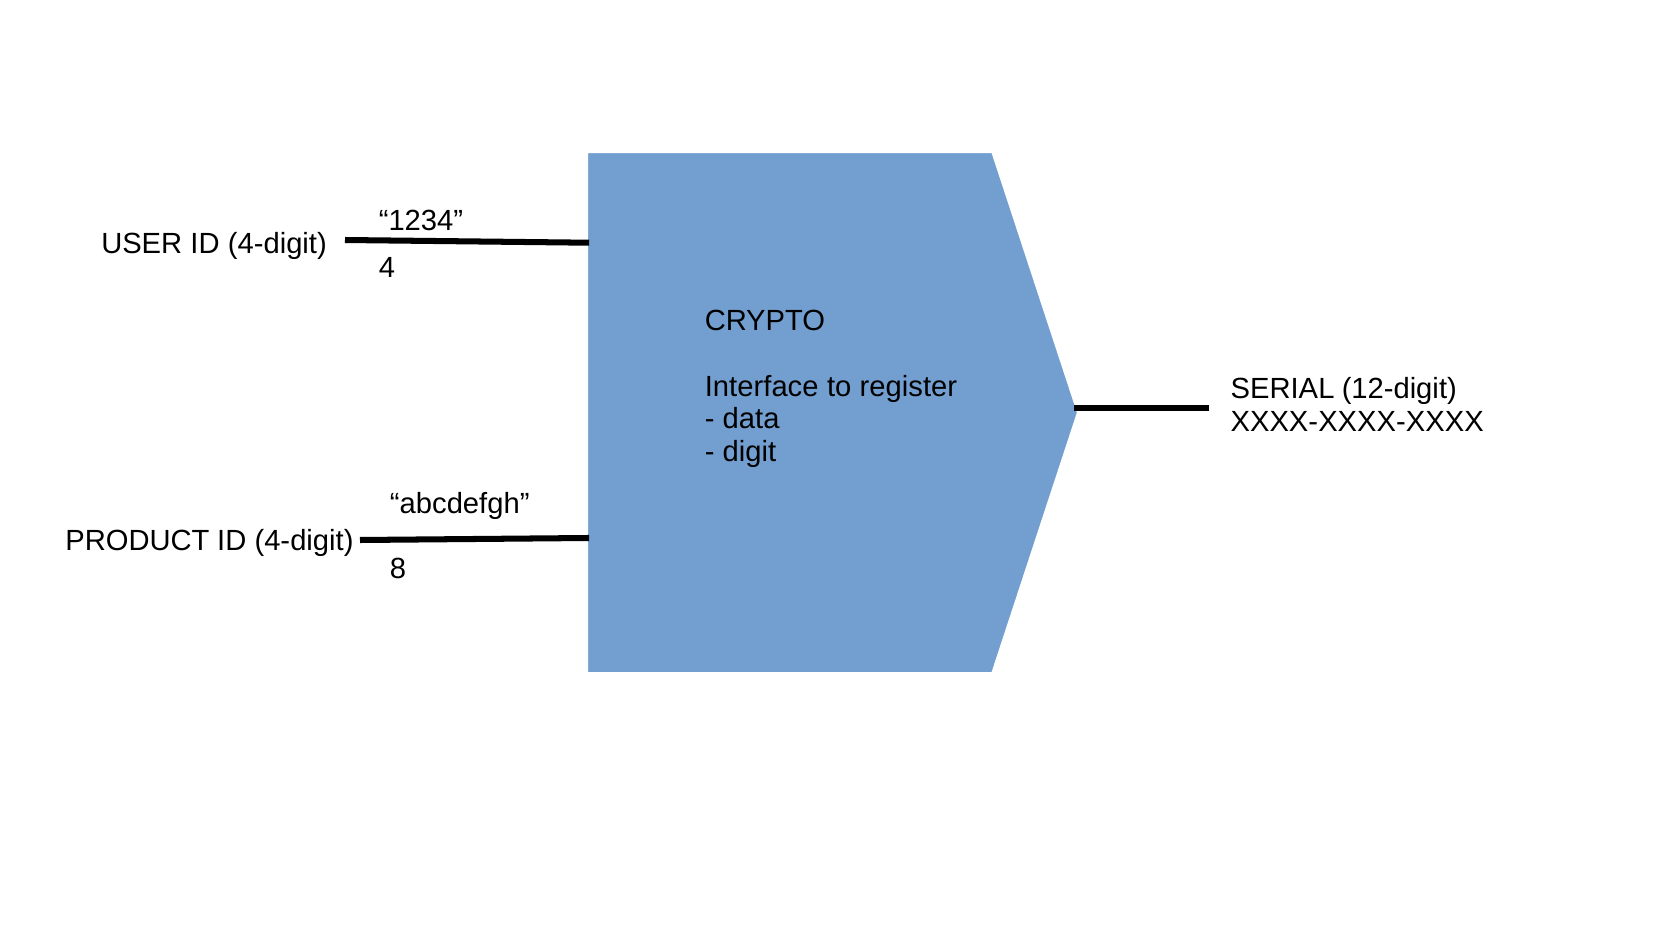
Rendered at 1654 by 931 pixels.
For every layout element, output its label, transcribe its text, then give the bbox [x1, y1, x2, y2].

text_box CRYPTO Interface to register - data - digit [690, 296, 976, 509]
text_box “abcdefgh” [375, 480, 655, 545]
text_box USER ID (4-digit) [86, 219, 364, 301]
text_box “1234” [364, 196, 644, 243]
text_box 8 [375, 545, 655, 626]
text_box PRODUCT ID (4-digit) [50, 516, 375, 598]
text_box 4 [364, 243, 644, 324]
text_box [585, 150, 1081, 676]
text_box SERIAL (12-digit) XXXX-XXXX-XXXX [1215, 364, 1585, 445]
